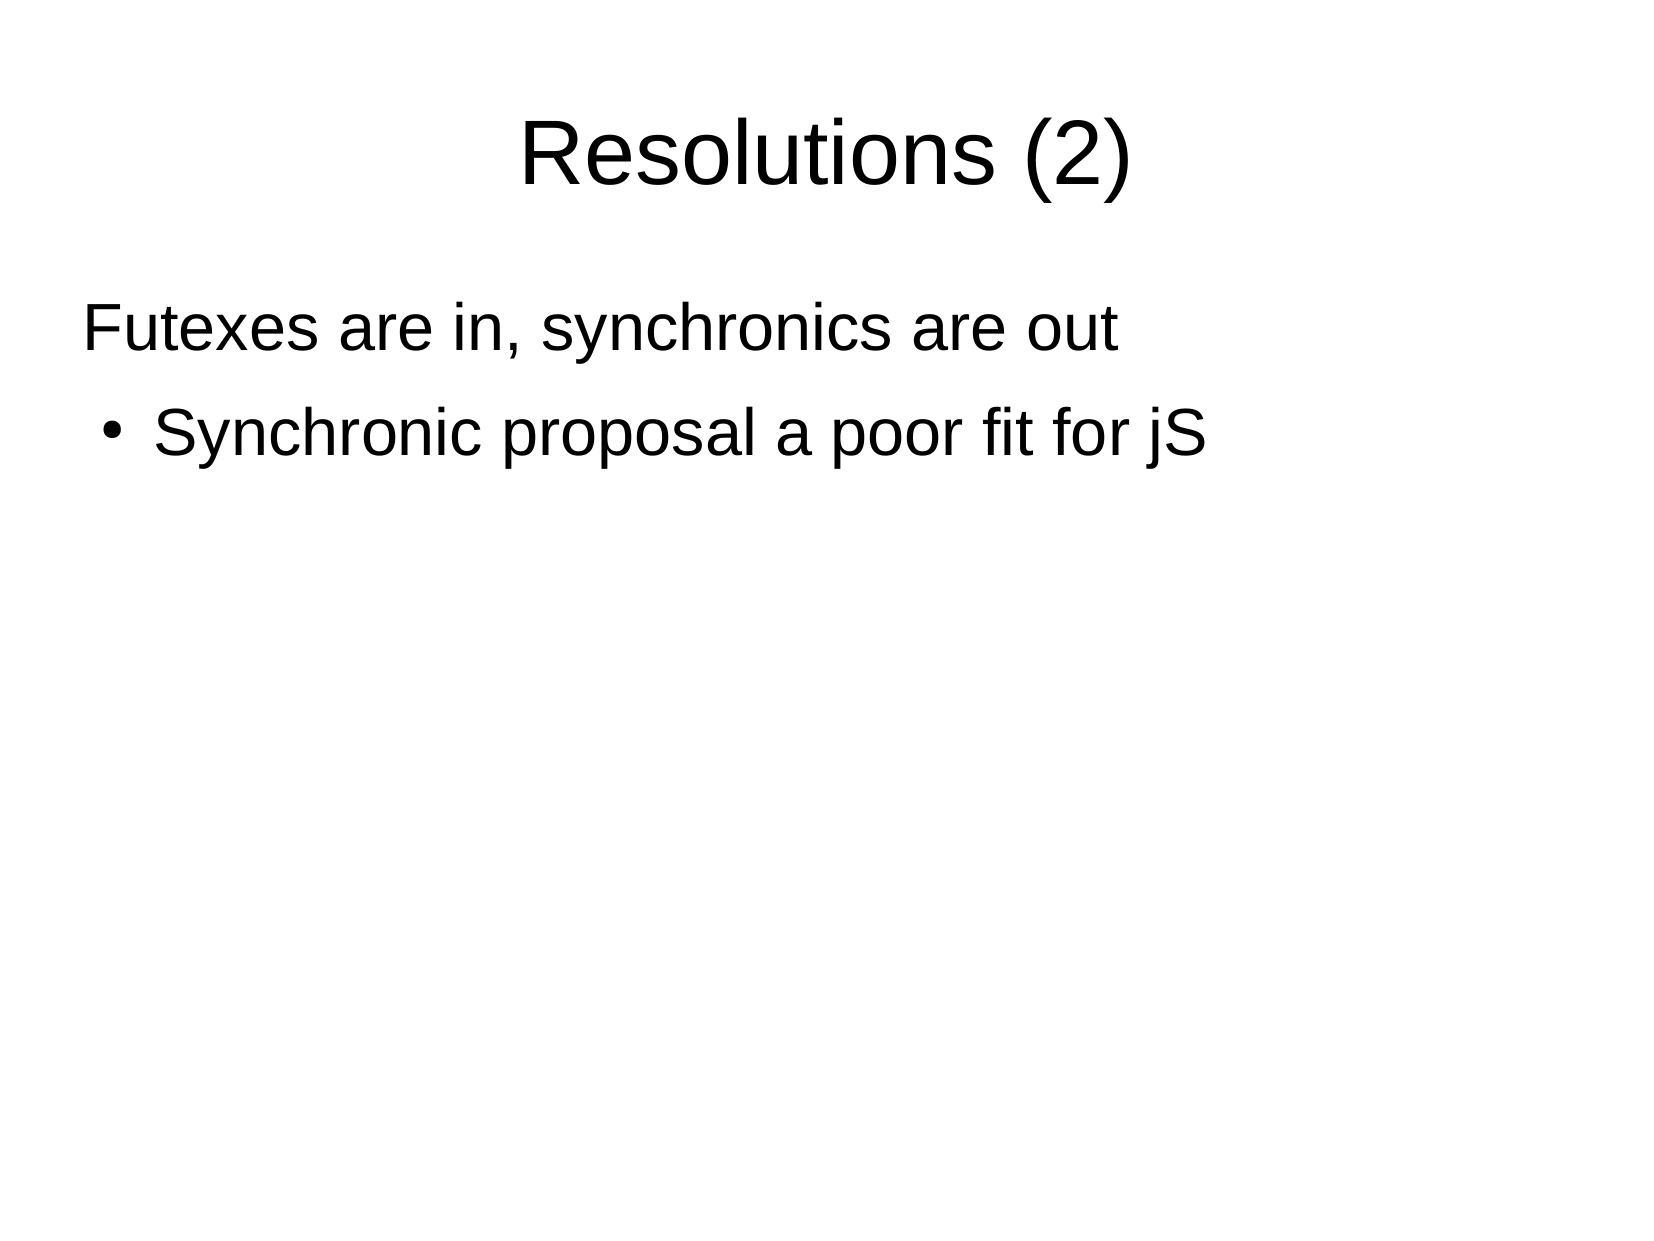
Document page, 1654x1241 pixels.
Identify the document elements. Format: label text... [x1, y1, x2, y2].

list Futexes are in, synchronics are out Synchronic proposal a poor fit for jS [82, 290, 1571, 1010]
title Resolutions (2) [82, 49, 1571, 257]
